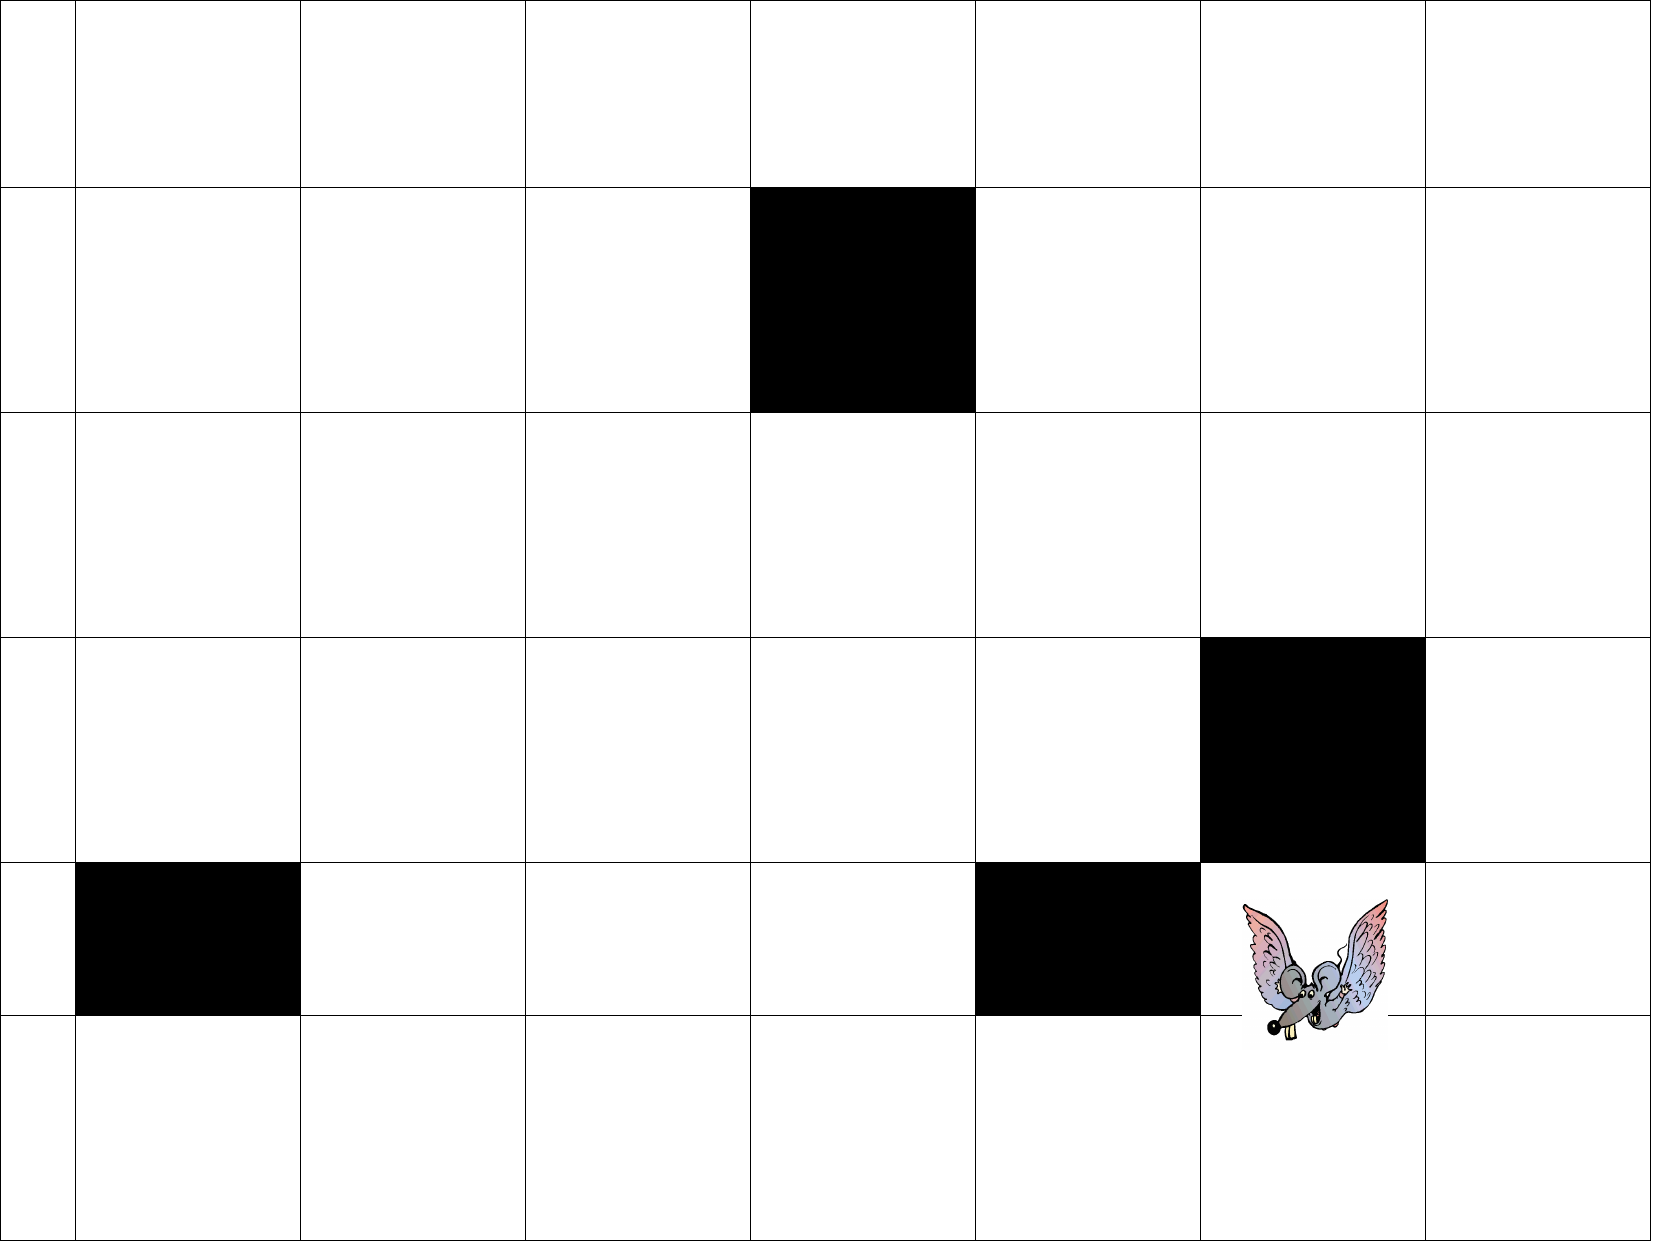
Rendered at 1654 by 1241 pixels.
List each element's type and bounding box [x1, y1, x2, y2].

text_box [0, 0, 1651, 1241]
picture [1242, 899, 1388, 1051]
